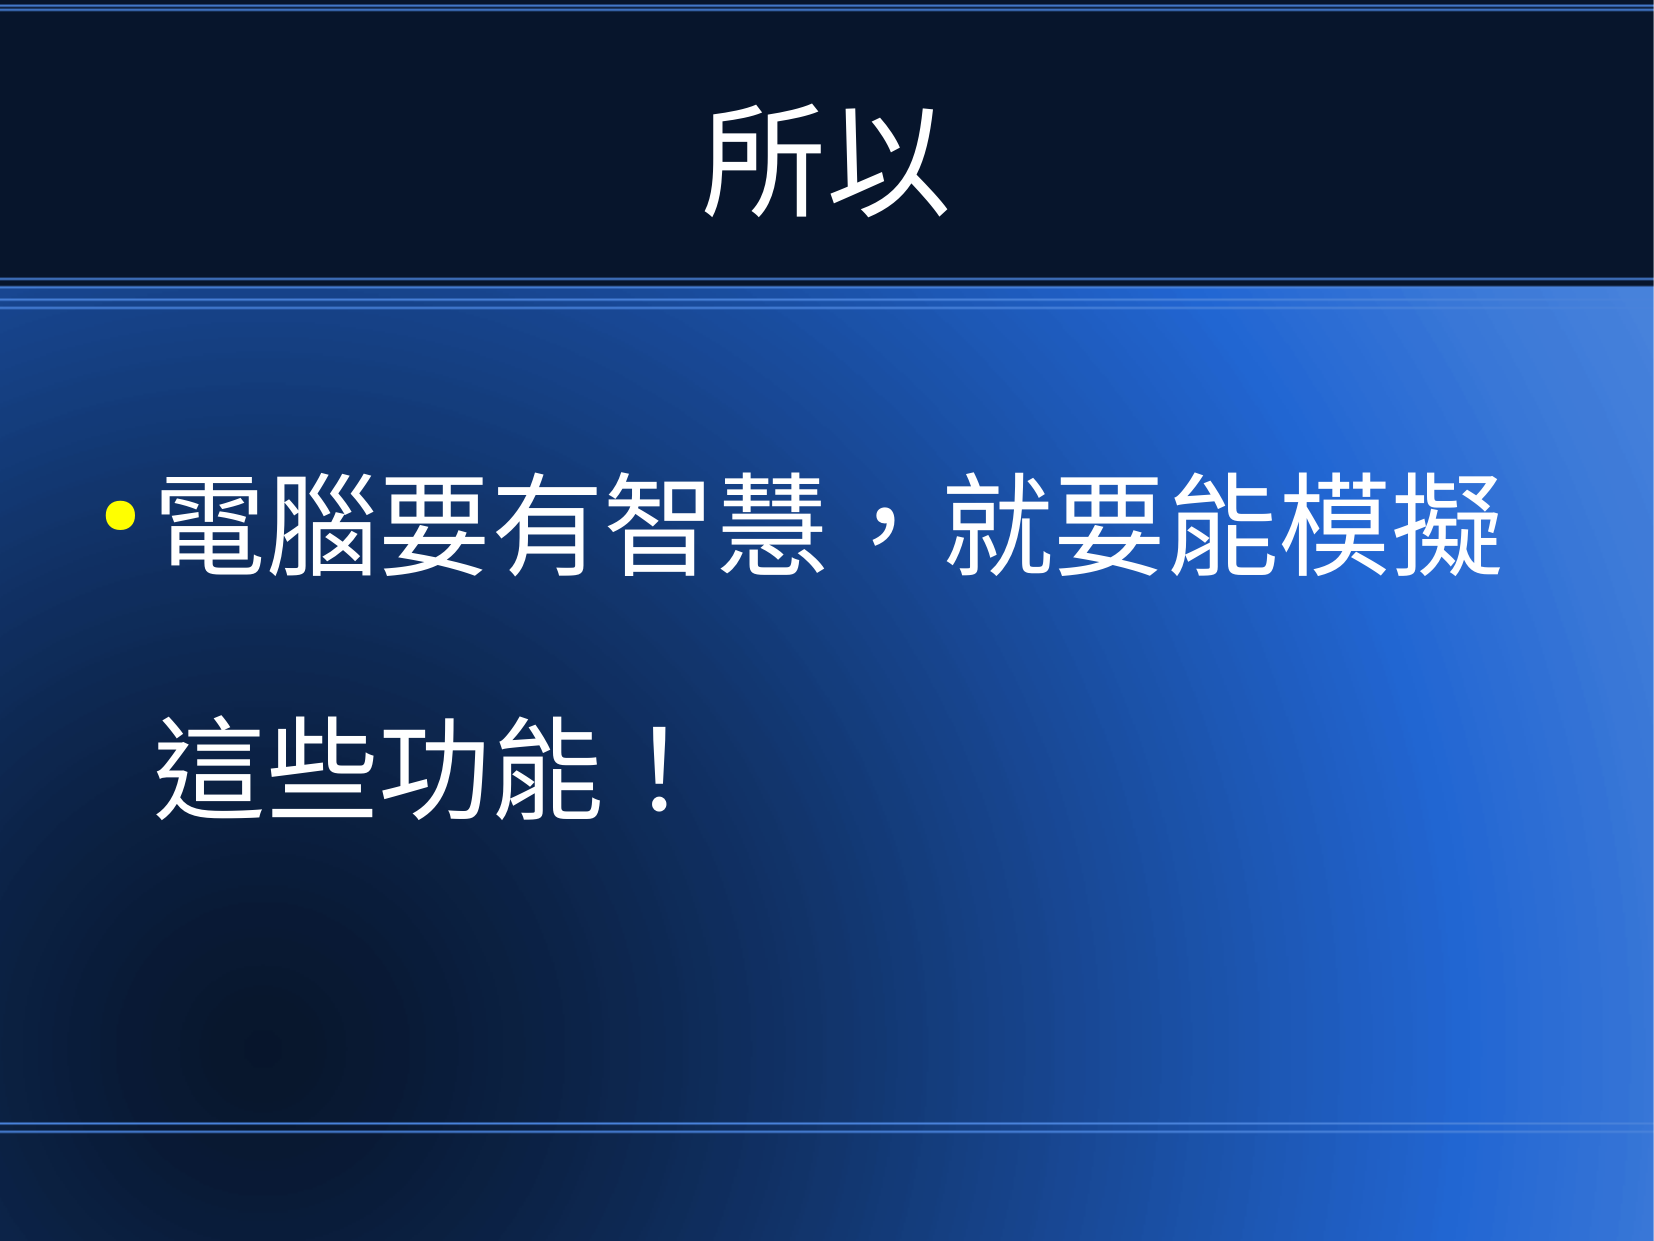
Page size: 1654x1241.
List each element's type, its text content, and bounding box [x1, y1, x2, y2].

picture [0, 0, 1654, 1241]
list 電腦要有智慧，就要能模擬這些功能！ [82, 355, 1571, 1241]
title 所以 [82, 49, 1571, 257]
